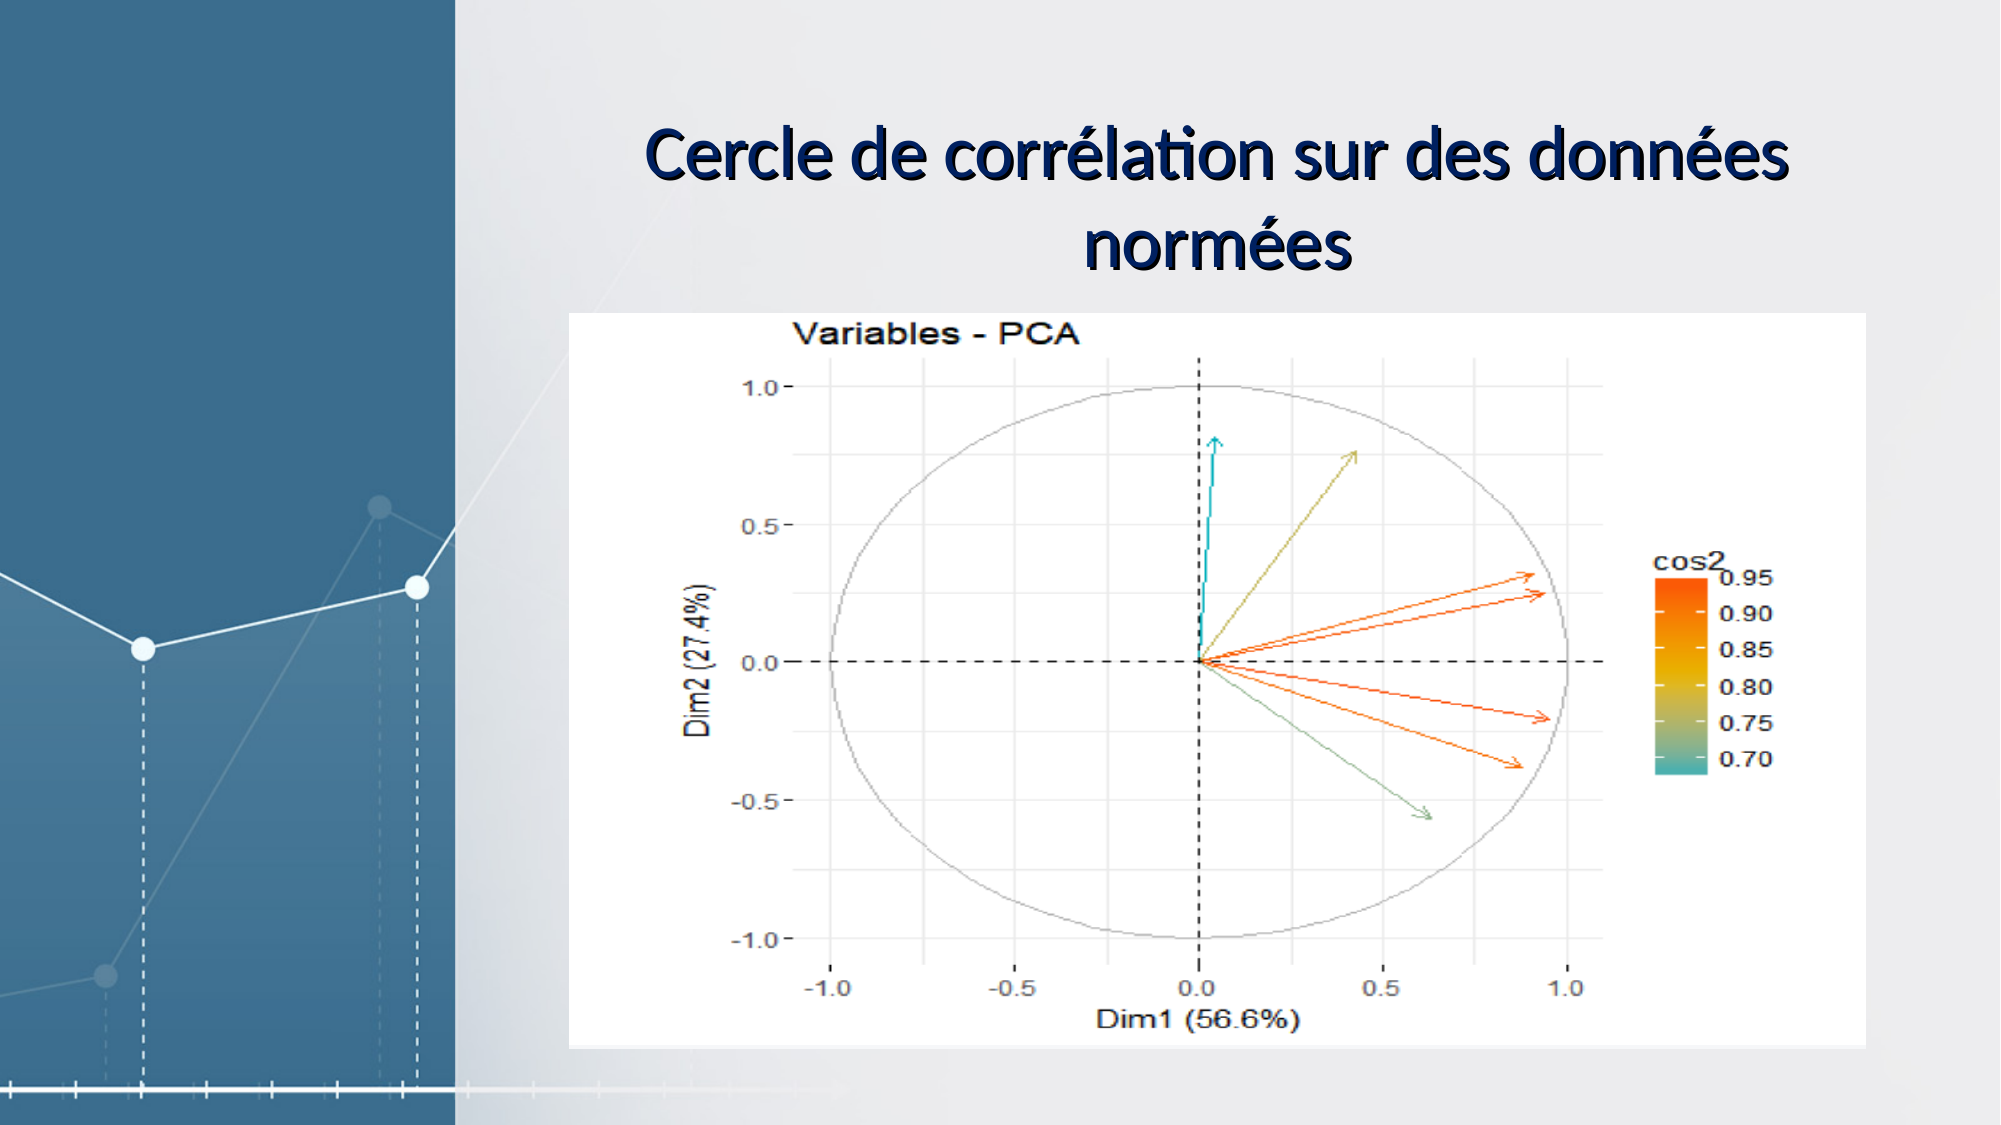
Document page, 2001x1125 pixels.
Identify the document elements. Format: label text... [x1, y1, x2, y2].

picture [569, 314, 1866, 1049]
title Cercle de corrélation sur des données normées [532, 94, 1902, 221]
